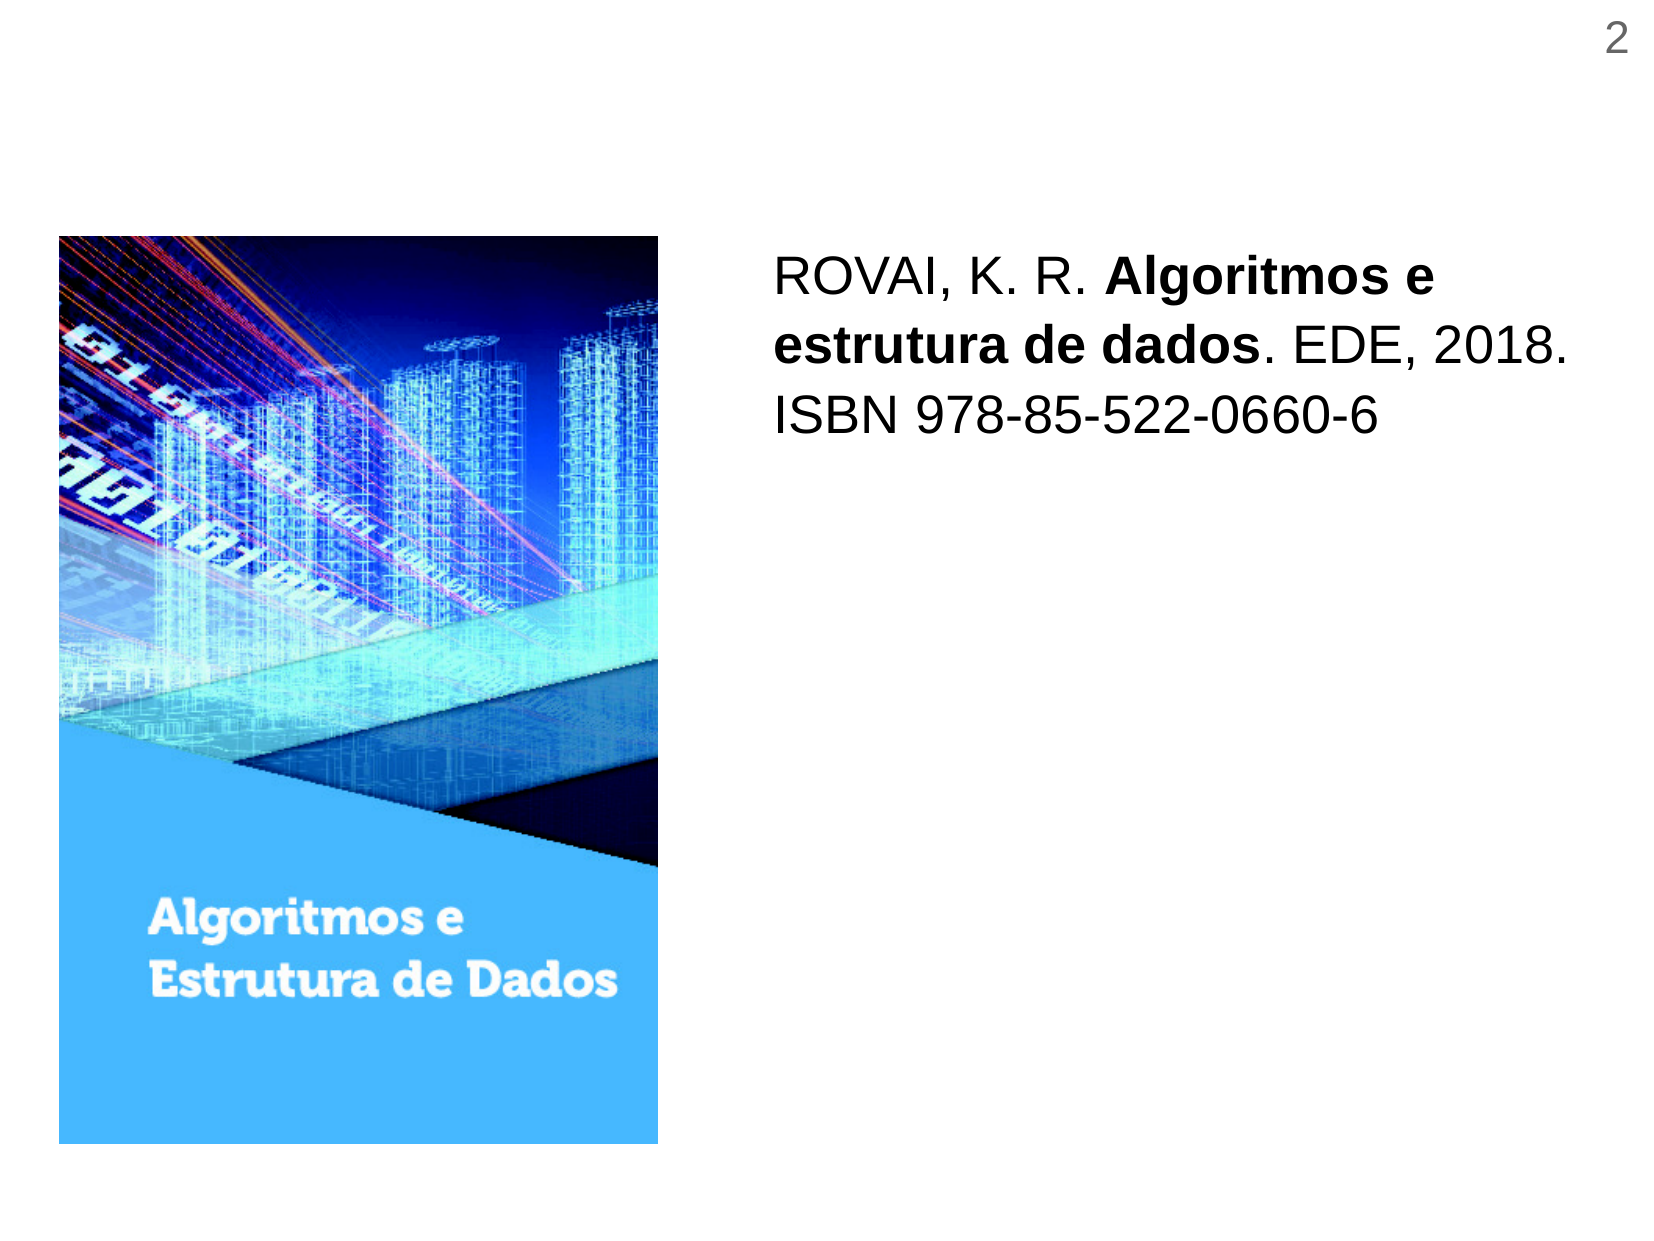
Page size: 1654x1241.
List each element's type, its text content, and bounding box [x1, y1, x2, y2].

list ROVAI, K. R. Algoritmos e estrutura de dados. EDE, 2018. ISBN 978-85-522-0660-6 [773, 236, 1595, 1211]
picture [59, 236, 658, 1144]
